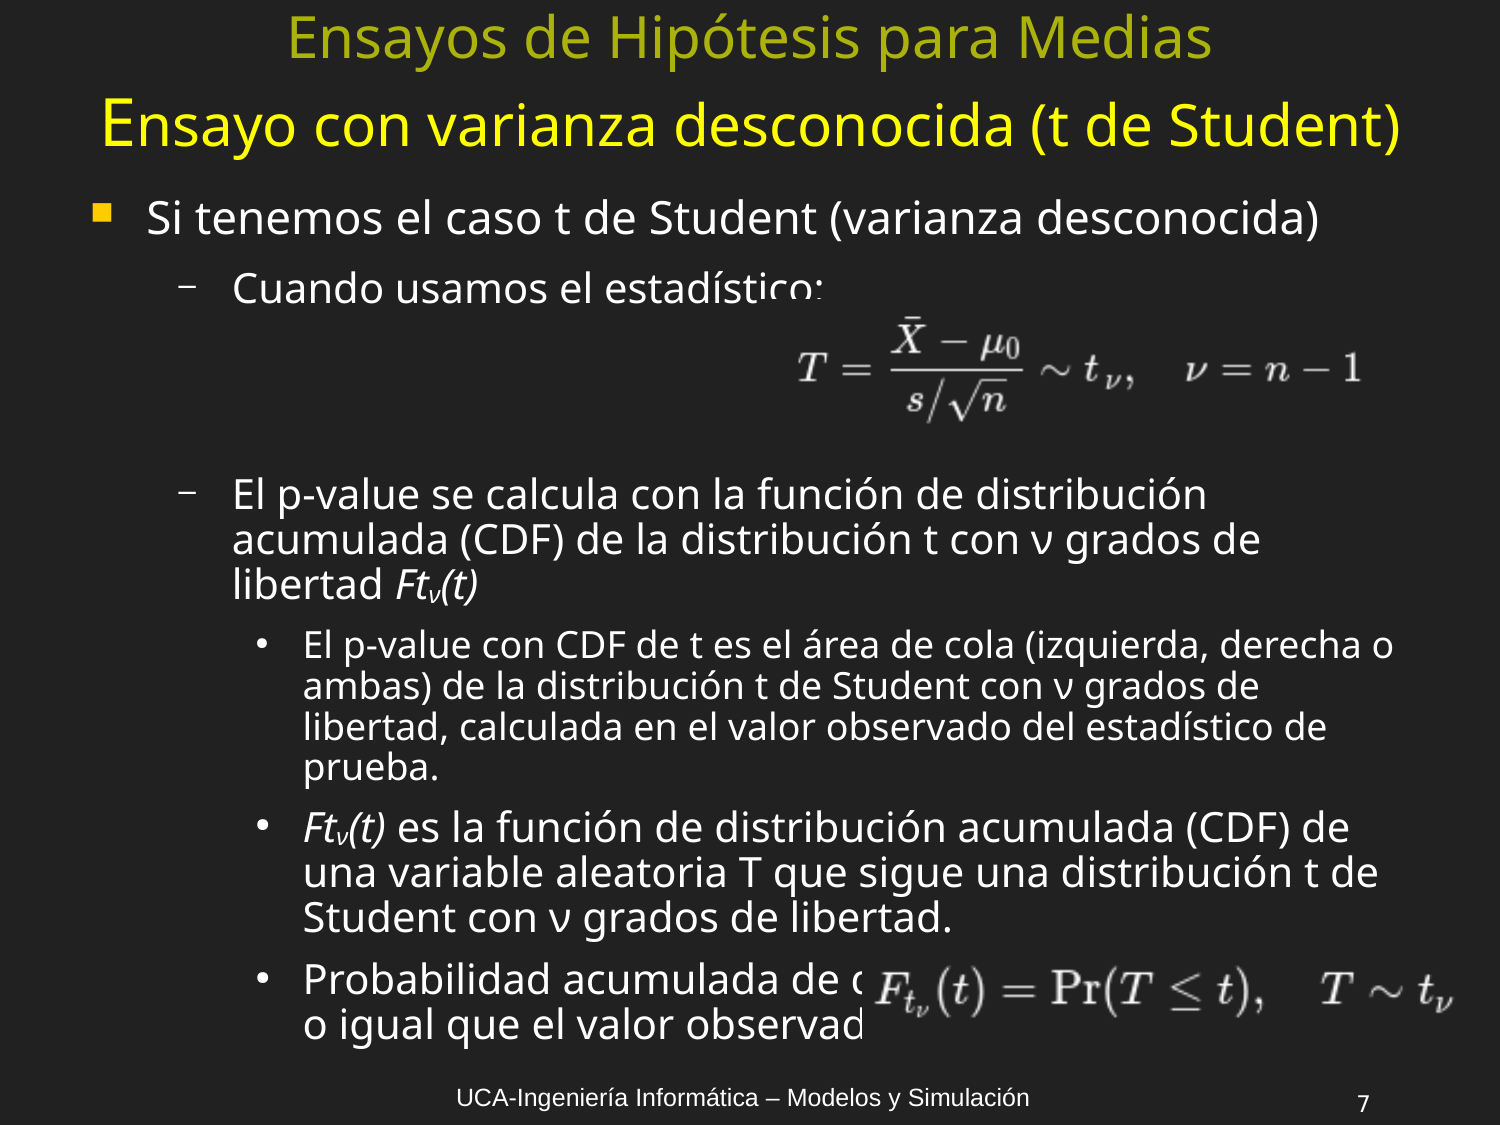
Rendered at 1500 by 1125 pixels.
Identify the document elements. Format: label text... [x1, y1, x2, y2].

list Si tenemos el caso t de Student (varianza desconocida) Cuando usamos el estadístico: El p-value se calcula con la función de distribución acumulada (CDF) de la distribución t con ν grados de libertad Ftν(t) El p-value con CDF de t es el área de cola (izquierda, derecha o ambas) de la distribución t de Student con ν grados de libertad, calculada en el valor observado del estadístico de prueba. Ftν(t) es la función de distribución acumulada (CDF) de una variable aleatoria T que sigue una distribución t de Student con ν grados de libertad. Probabilidad acumulada de que T tome un valor menor o igual que el valor observado t. [75, 187, 1426, 1088]
picture [759, 299, 1388, 451]
picture [862, 937, 1486, 1056]
title Ensayos de Hipótesis para Medias Ensayo con varianza desconocida (t de Student) [0, 0, 1500, 188]
